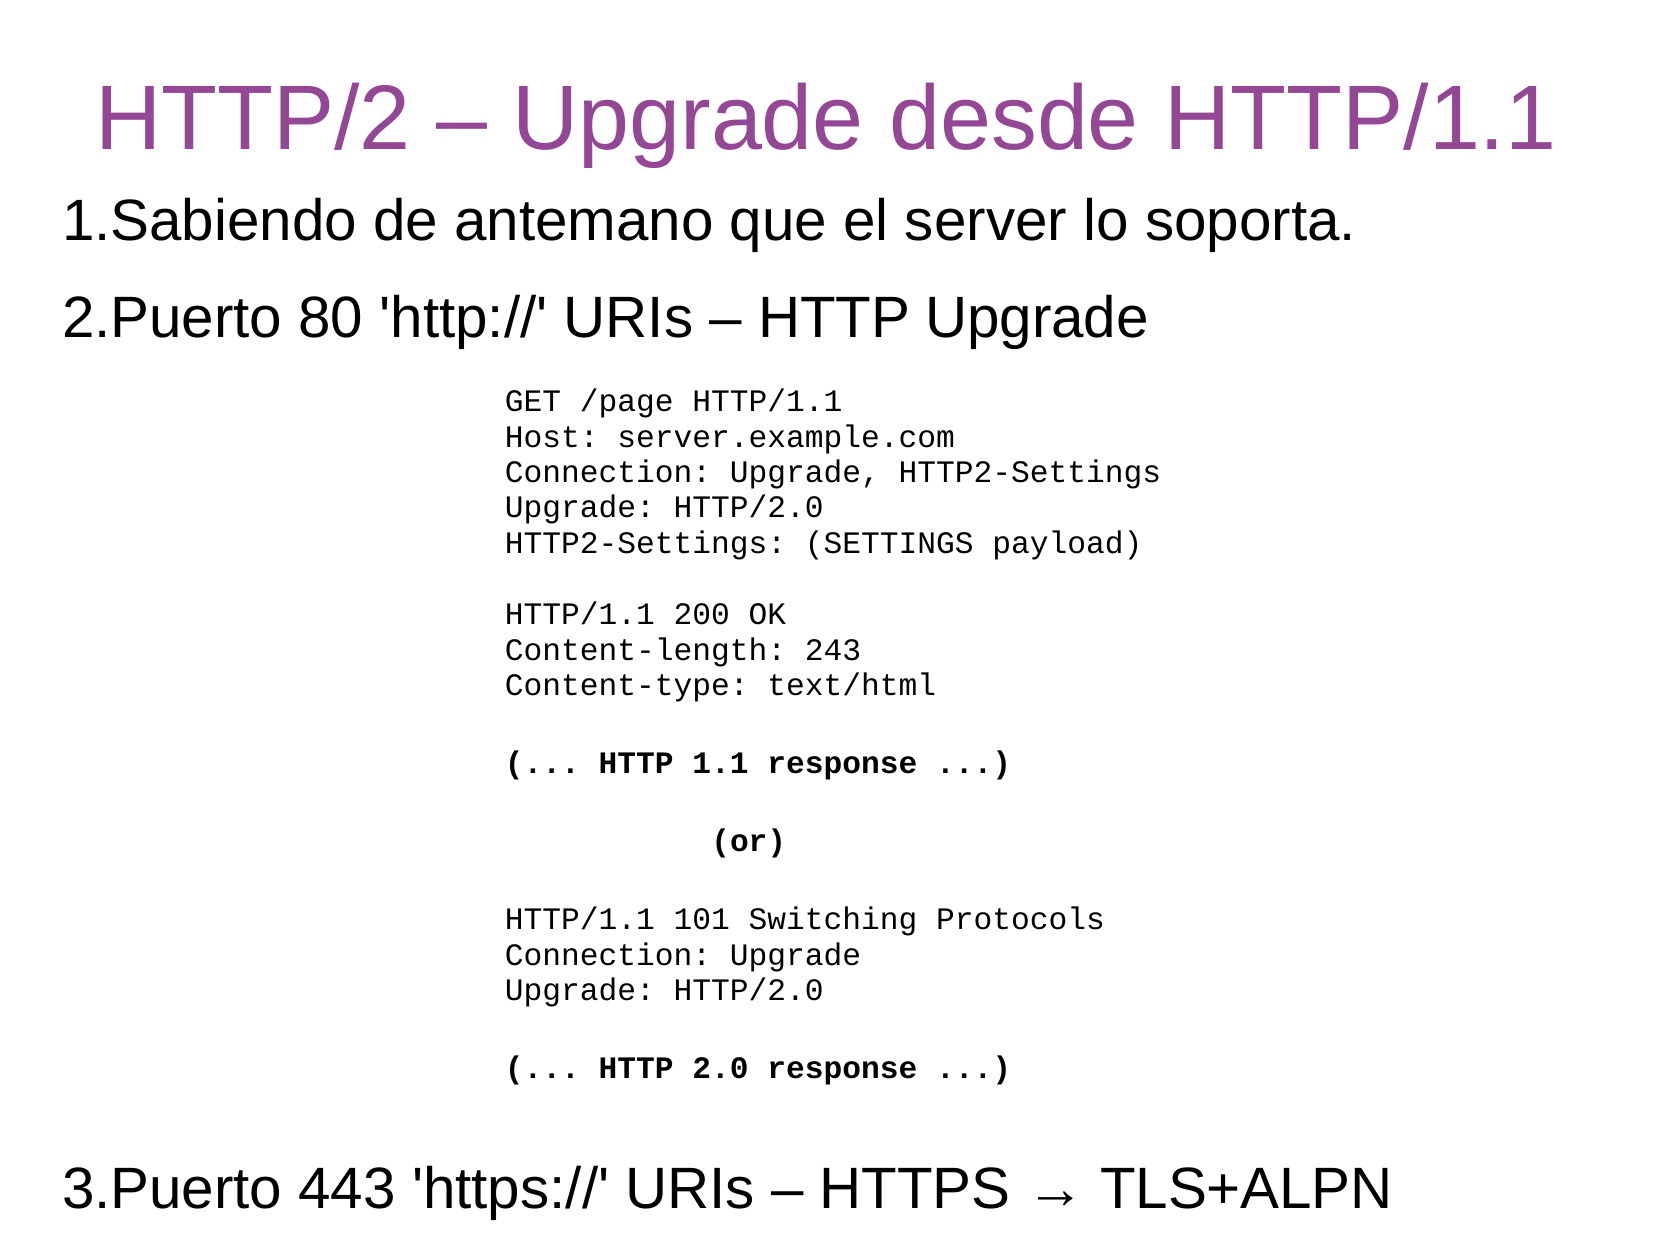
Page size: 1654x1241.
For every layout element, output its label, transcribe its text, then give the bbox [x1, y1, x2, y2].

text_box Sabiendo de antemano que el server lo soporta. Puerto 80 'http://' URIs – HTTP Upgrade GET /page HTTP/1.1 Host: server.example.com Connection: Upgrade, HTTP2-Settings Upgrade: HTTP/2.0 HTTP2-Settings: (SETTINGS payload) HTTP/1.1 200 OK Content-length: 243 Content-type: text/html (... HTTP 1.1 response ...) (or) HTTP/1.1 101 Switching Protocols Connection: Upgrade Upgrade: HTTP/2.0 (... HTTP 2.0 response ...) Puerto 443 'https://' URIs – HTTPS → TLS+ALPN [47, 147, 1607, 1229]
title HTTP/2 – Upgrade desde HTTP/1.1 [82, 13, 1571, 147]
